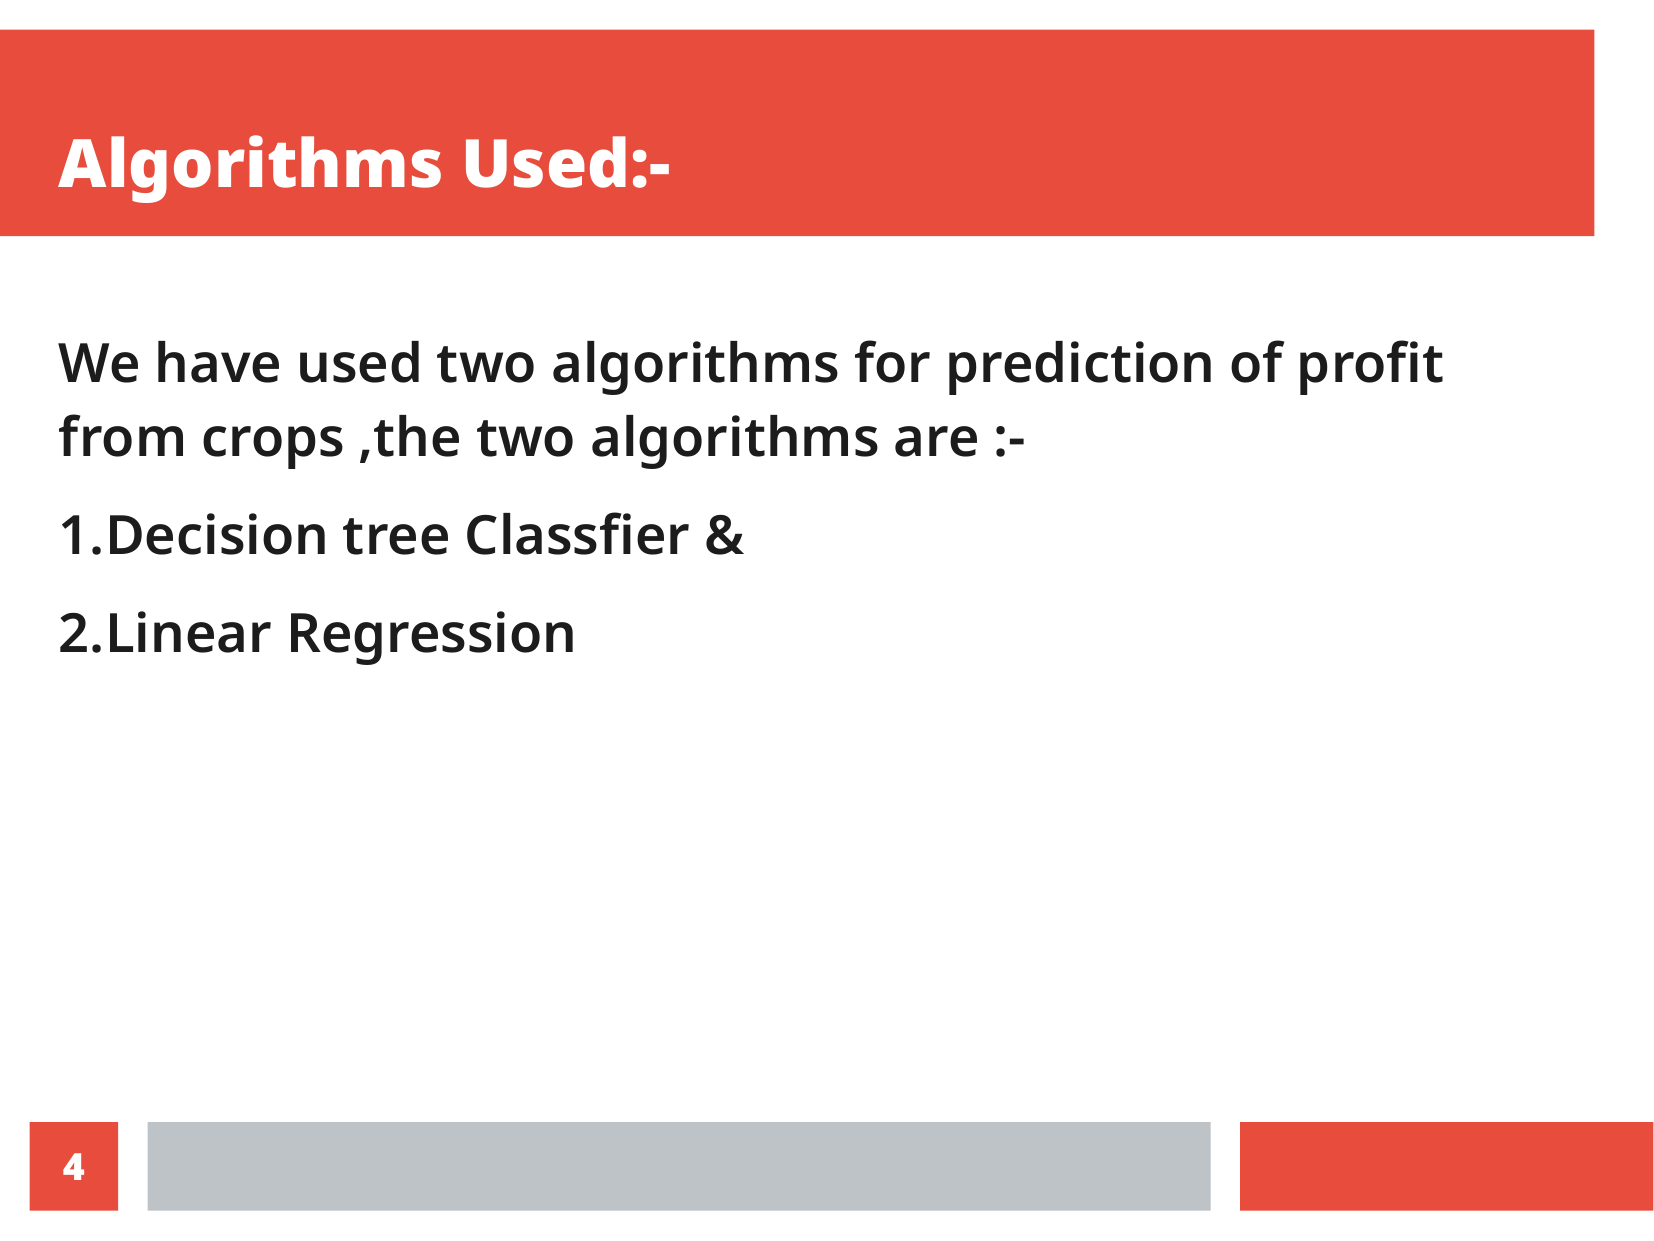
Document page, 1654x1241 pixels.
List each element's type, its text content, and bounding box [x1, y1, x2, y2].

title Algorithms Used:- [59, 59, 1595, 207]
list We have used two algorithms for prediction of profit from crops ,the two algorithms are :- 1.Decision tree Classfier & 2.Linear Regression [59, 324, 1565, 1093]
